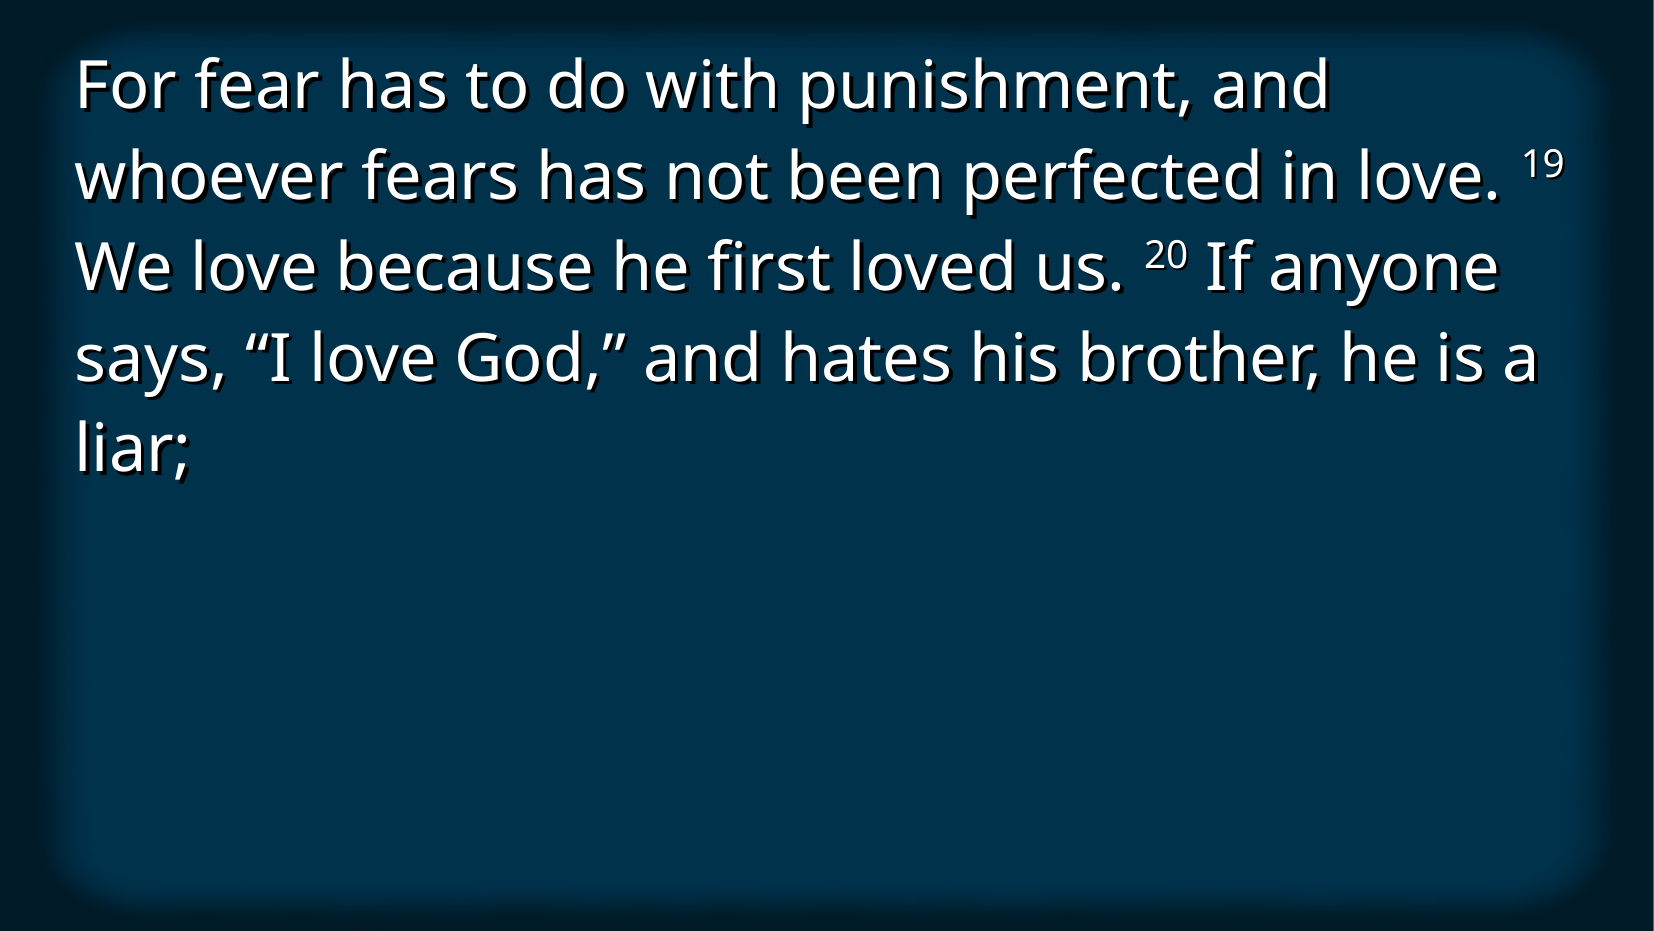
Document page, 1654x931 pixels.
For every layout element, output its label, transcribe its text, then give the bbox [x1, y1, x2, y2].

text_box For fear has to do with punishment, and whoever fears has not been perfected in love. 19 We love because he first loved us. 20 If anyone says, “I love God,” and hates his brother, he is a liar; [60, 30, 1591, 421]
picture [0, 0, 1654, 931]
